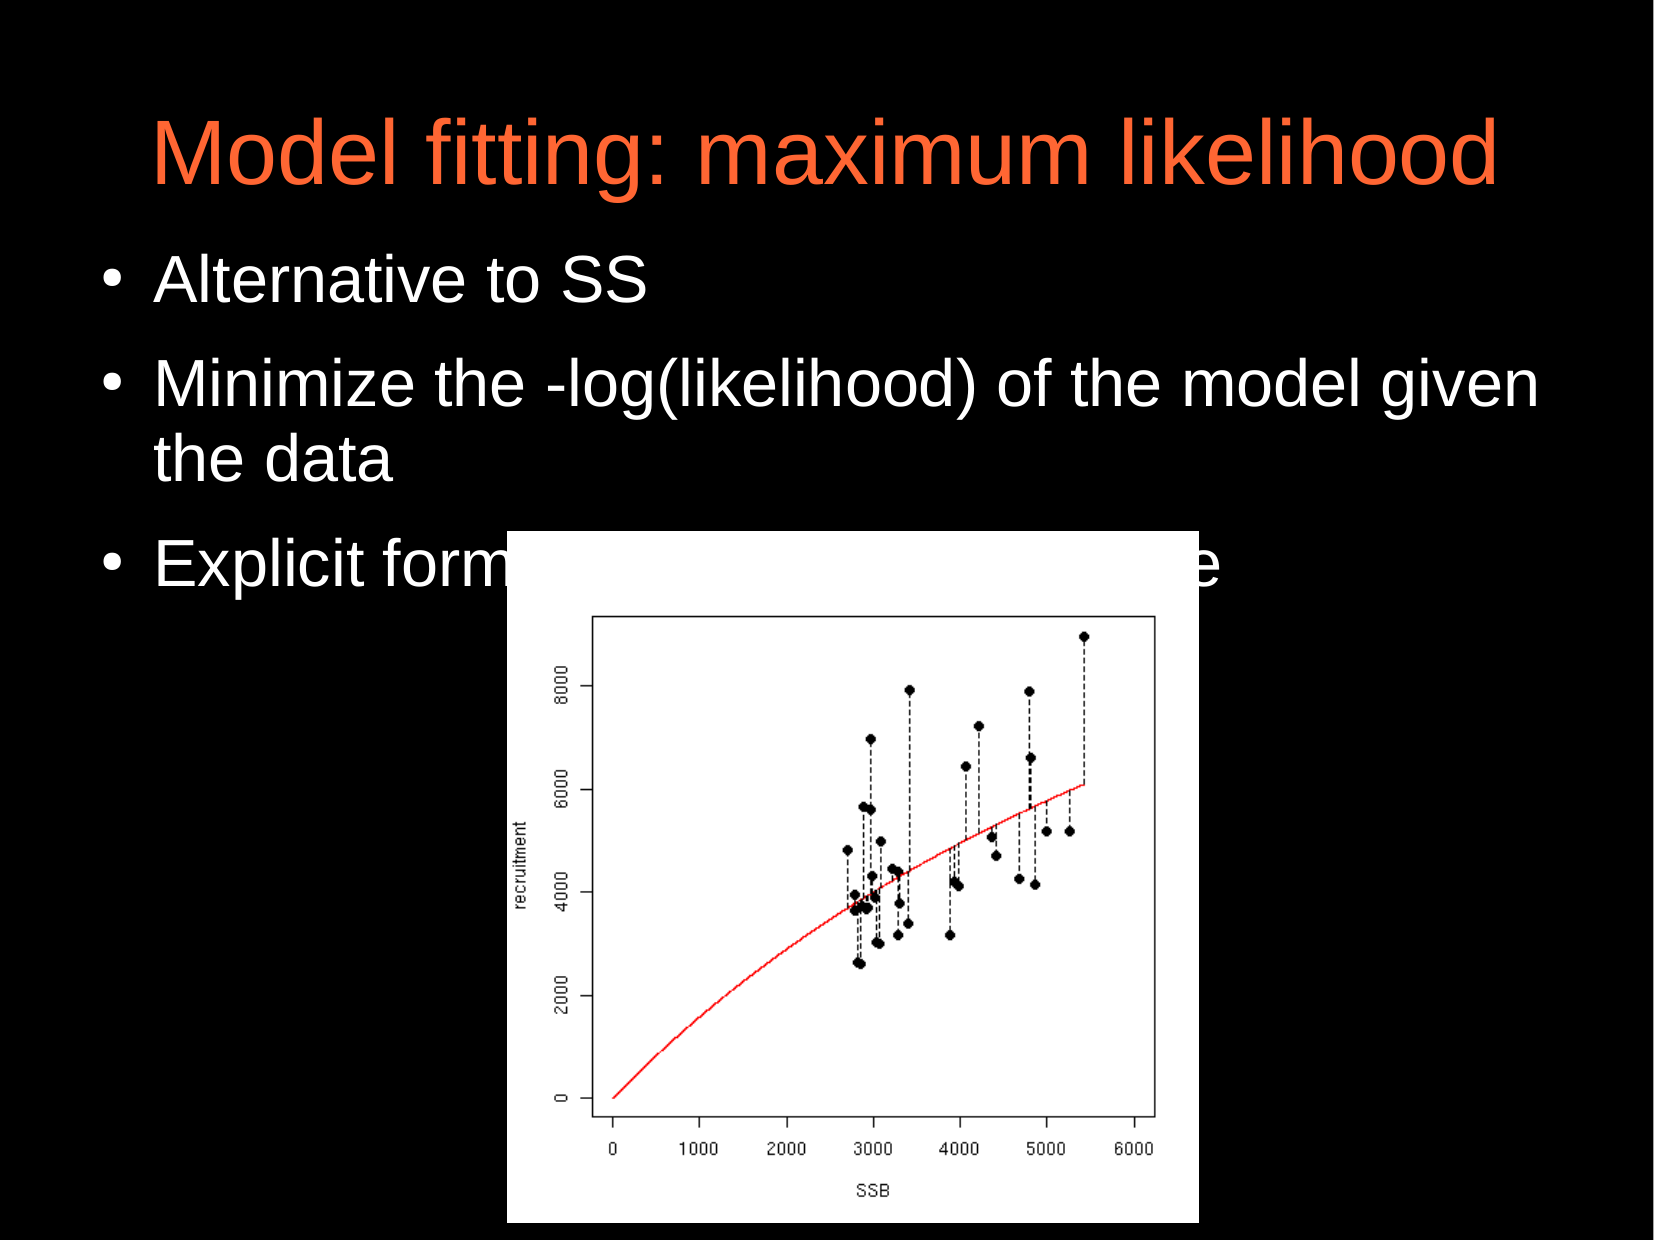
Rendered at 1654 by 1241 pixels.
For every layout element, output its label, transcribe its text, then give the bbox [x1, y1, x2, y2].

list Alternative to SS Minimize the -log(likelihood) of the model given the data Explicit formulation of error structure [82, 242, 1571, 621]
picture [507, 531, 1199, 1223]
title Model fitting: maximum likelihood [82, 49, 1571, 242]
